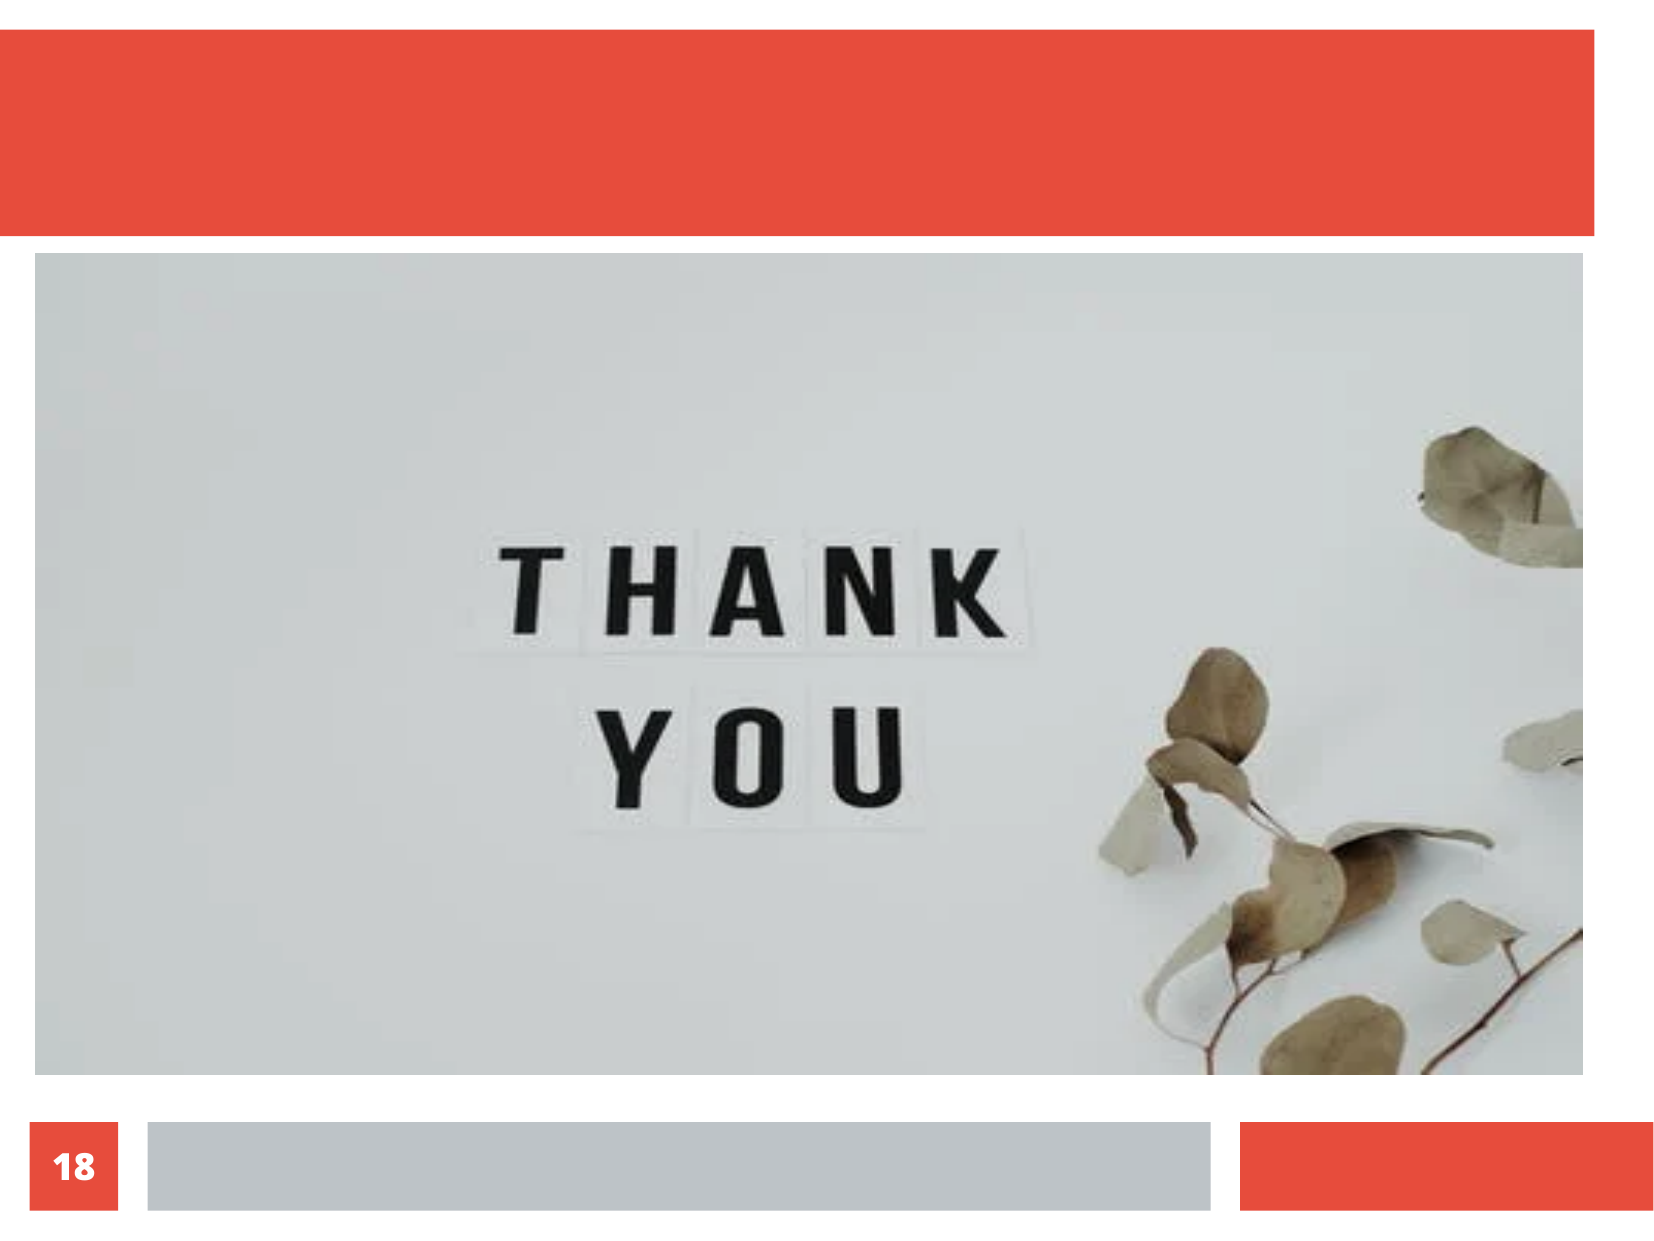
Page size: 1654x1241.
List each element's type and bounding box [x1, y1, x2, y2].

picture [35, 253, 1583, 1075]
